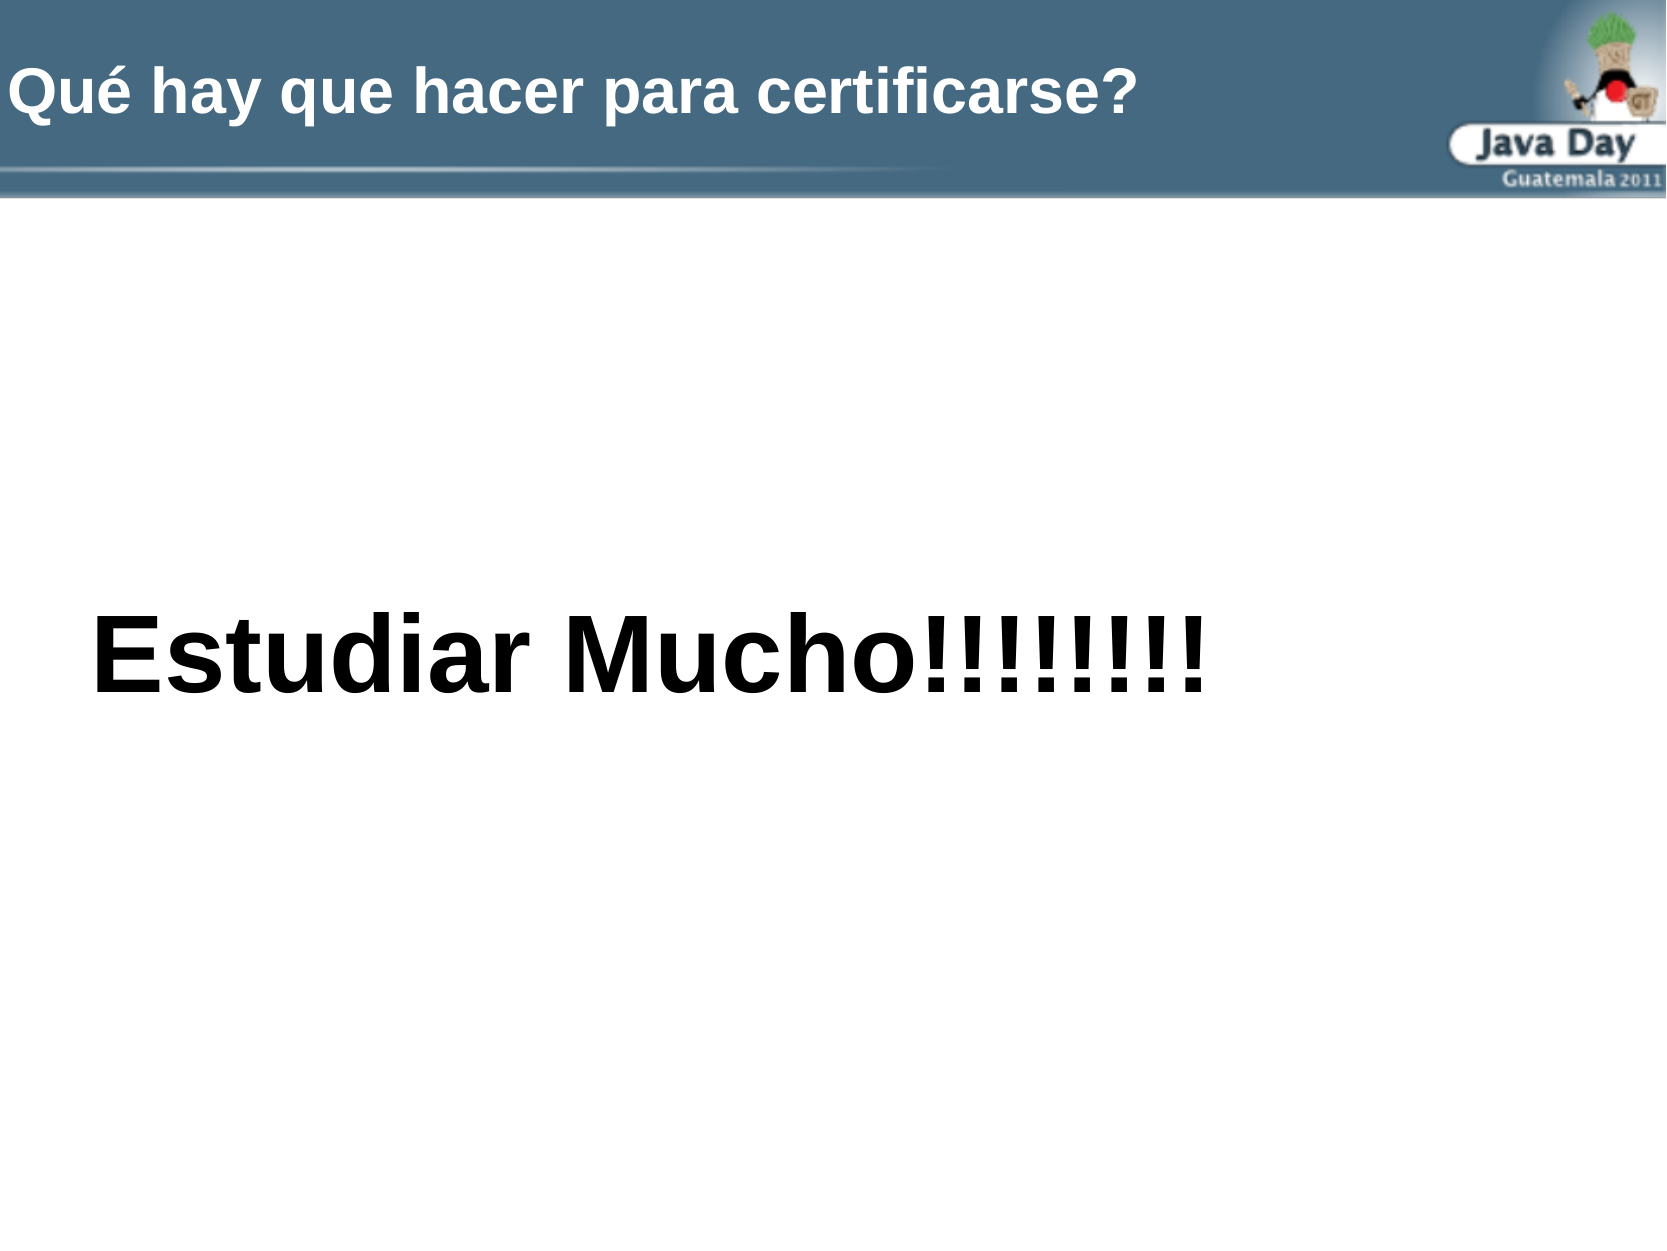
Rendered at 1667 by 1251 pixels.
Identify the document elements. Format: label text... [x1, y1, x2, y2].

text_box Qué hay que hacer para certificarse? [7, 55, 1502, 129]
text_box Estudiar Mucho!!!!!!!! [90, 591, 1577, 718]
picture [0, 0, 1666, 200]
